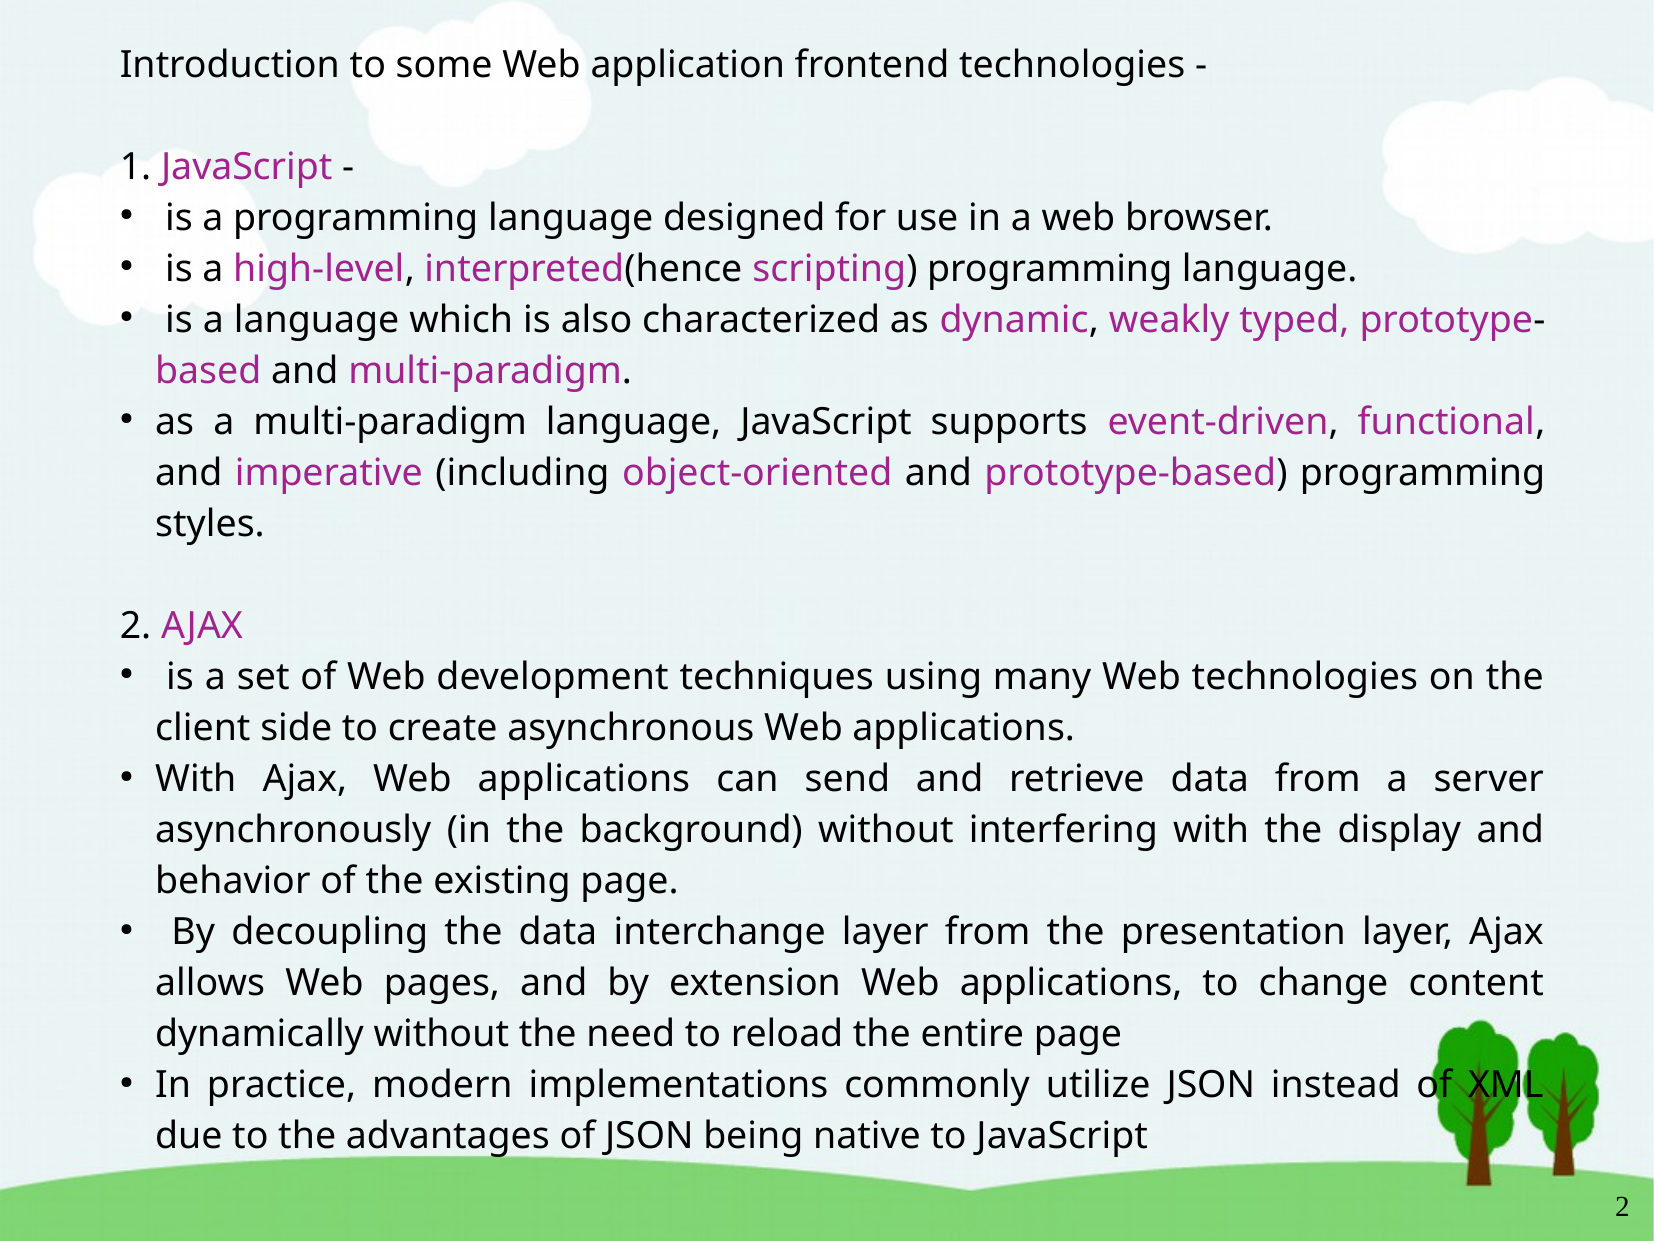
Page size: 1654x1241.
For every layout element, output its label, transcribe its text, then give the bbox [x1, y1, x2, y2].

picture [0, 0, 1654, 1241]
text_box Introduction to some Web application frontend technologies - 1. JavaScript - is a programming language designed for use in a web browser. is a high-level, interpreted(hence scripting) programming language. is a language which is also characterized as dynamic, weakly typed, prototype-based and multi-paradigm. as a multi-paradigm language, JavaScript supports event-driven, functional, and imperative (including object-oriented and prototype-based) programming styles. 2. AJAX is a set of Web development techniques using many Web technologies on the client side to create asynchronous Web applications. With Ajax, Web applications can send and retrieve data from a server asynchronously (in the background) without interfering with the display and behavior of the existing page. By decoupling the data interchange layer from the presentation layer, Ajax allows Web pages, and by extension Web applications, to change content dynamically without the need to reload the entire page In practice, modern implementations commonly utilize JSON instead of XML due to the advantages of JSON being native to JavaScript [105, 30, 1561, 1036]
